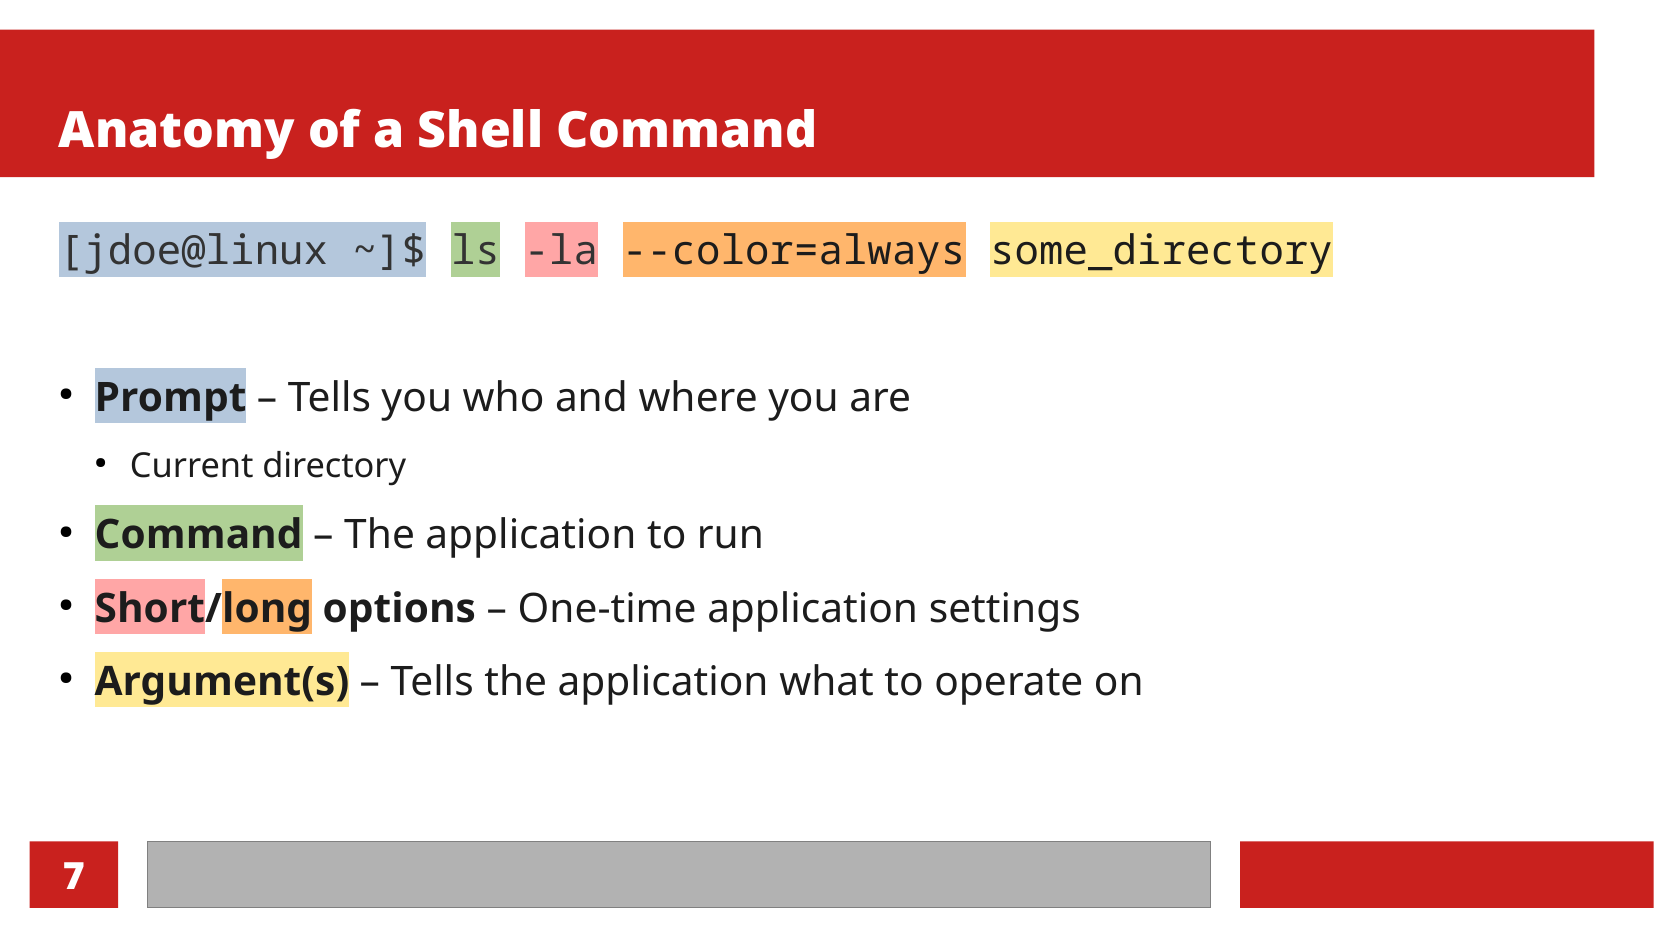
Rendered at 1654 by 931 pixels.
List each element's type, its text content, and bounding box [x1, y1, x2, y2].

title Anatomy of a Shell Command [59, 44, 1595, 163]
list [jdoe@linux ~]$ ls -la --color=always some_directory Prompt – Tells you who and where you are Current directory Command – The application to run Short/long options – One-time application settings Argument(s) – Tells the application what to operate on [59, 221, 1565, 798]
